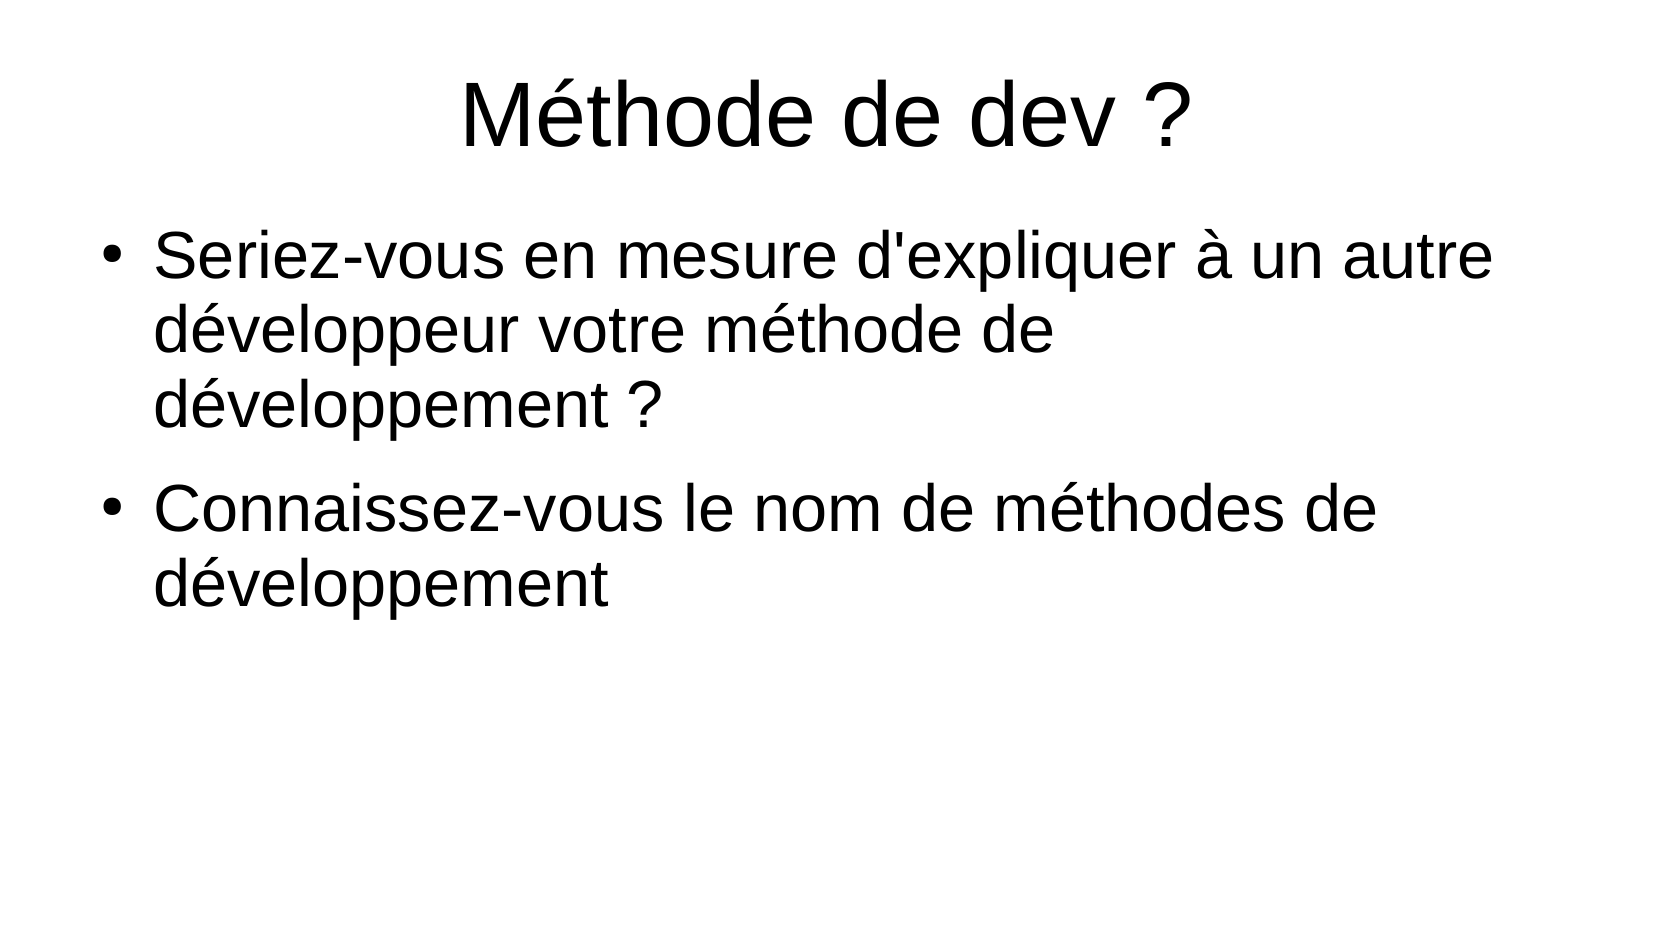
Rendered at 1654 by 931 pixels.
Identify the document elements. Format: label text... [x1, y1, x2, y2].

list Seriez-vous en mesure d'expliquer à un autre développeur votre méthode de développement ? Connaissez-vous le nom de méthodes de développement [82, 217, 1571, 758]
title Méthode de dev ? [82, 37, 1571, 193]
